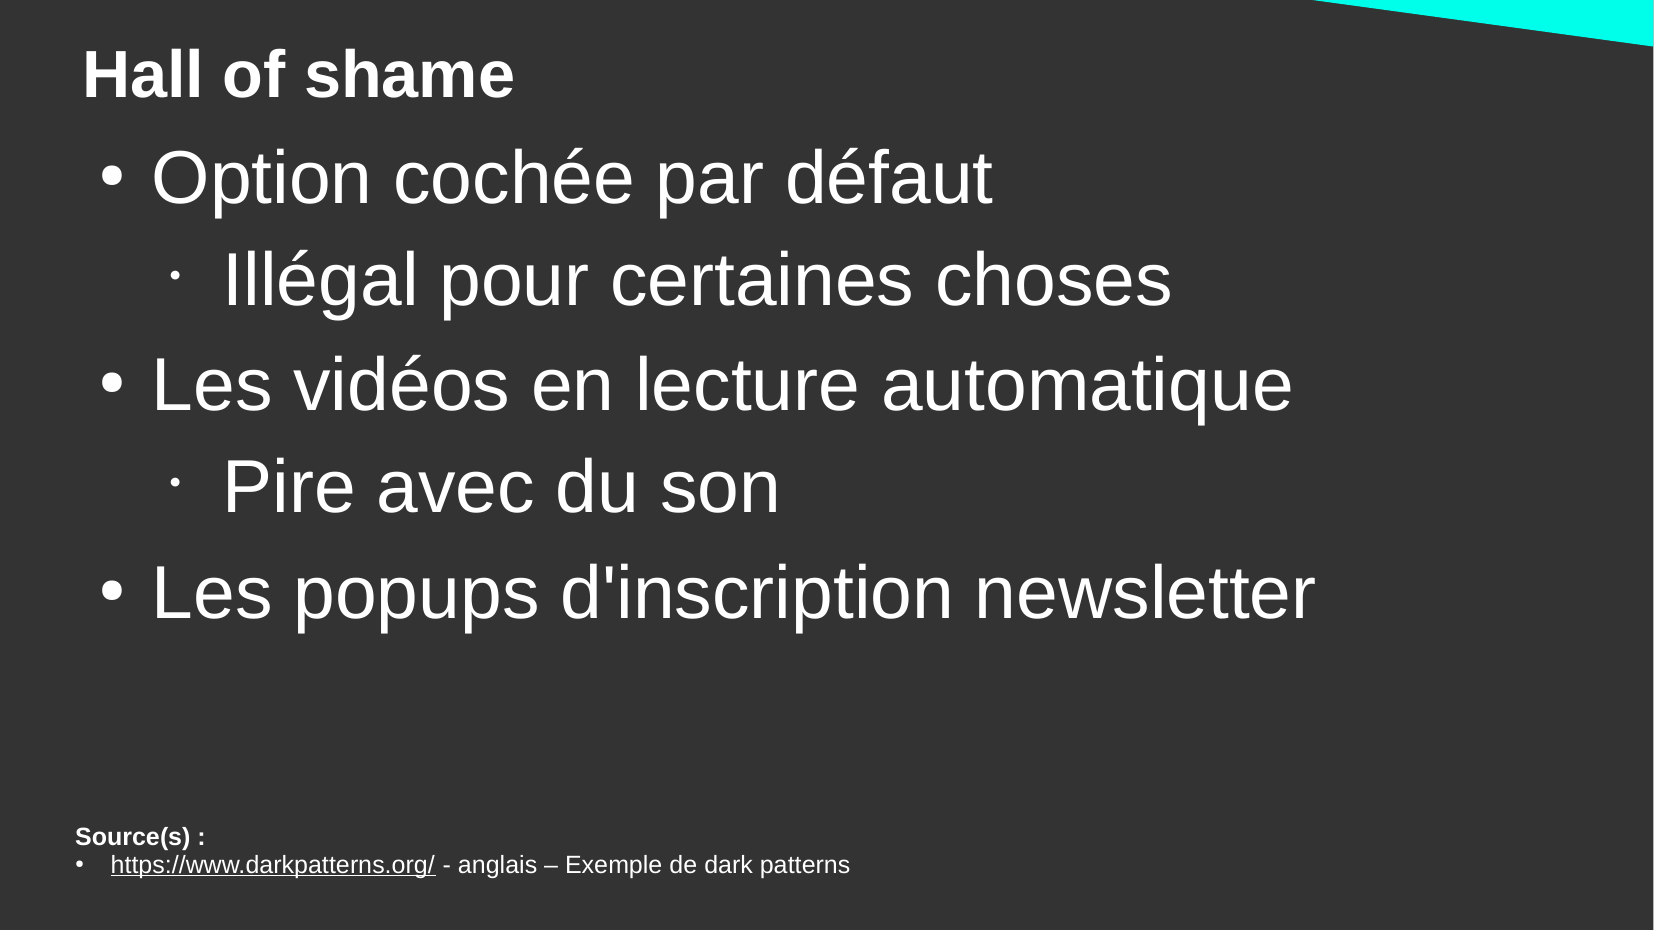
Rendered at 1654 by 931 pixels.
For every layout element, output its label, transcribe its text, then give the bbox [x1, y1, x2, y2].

text_box [1312, 0, 1654, 47]
list Option cochée par défaut Illégal pour certaines choses Les vidéos en lecture automatique Pire avec du son Les popups d'inscription newsletter [80, 135, 1620, 709]
text_box Source(s) : https://www.darkpatterns.org/ - anglais – Exemple de dark patterns [60, 815, 1546, 898]
title Hall of shame [82, 37, 1571, 114]
